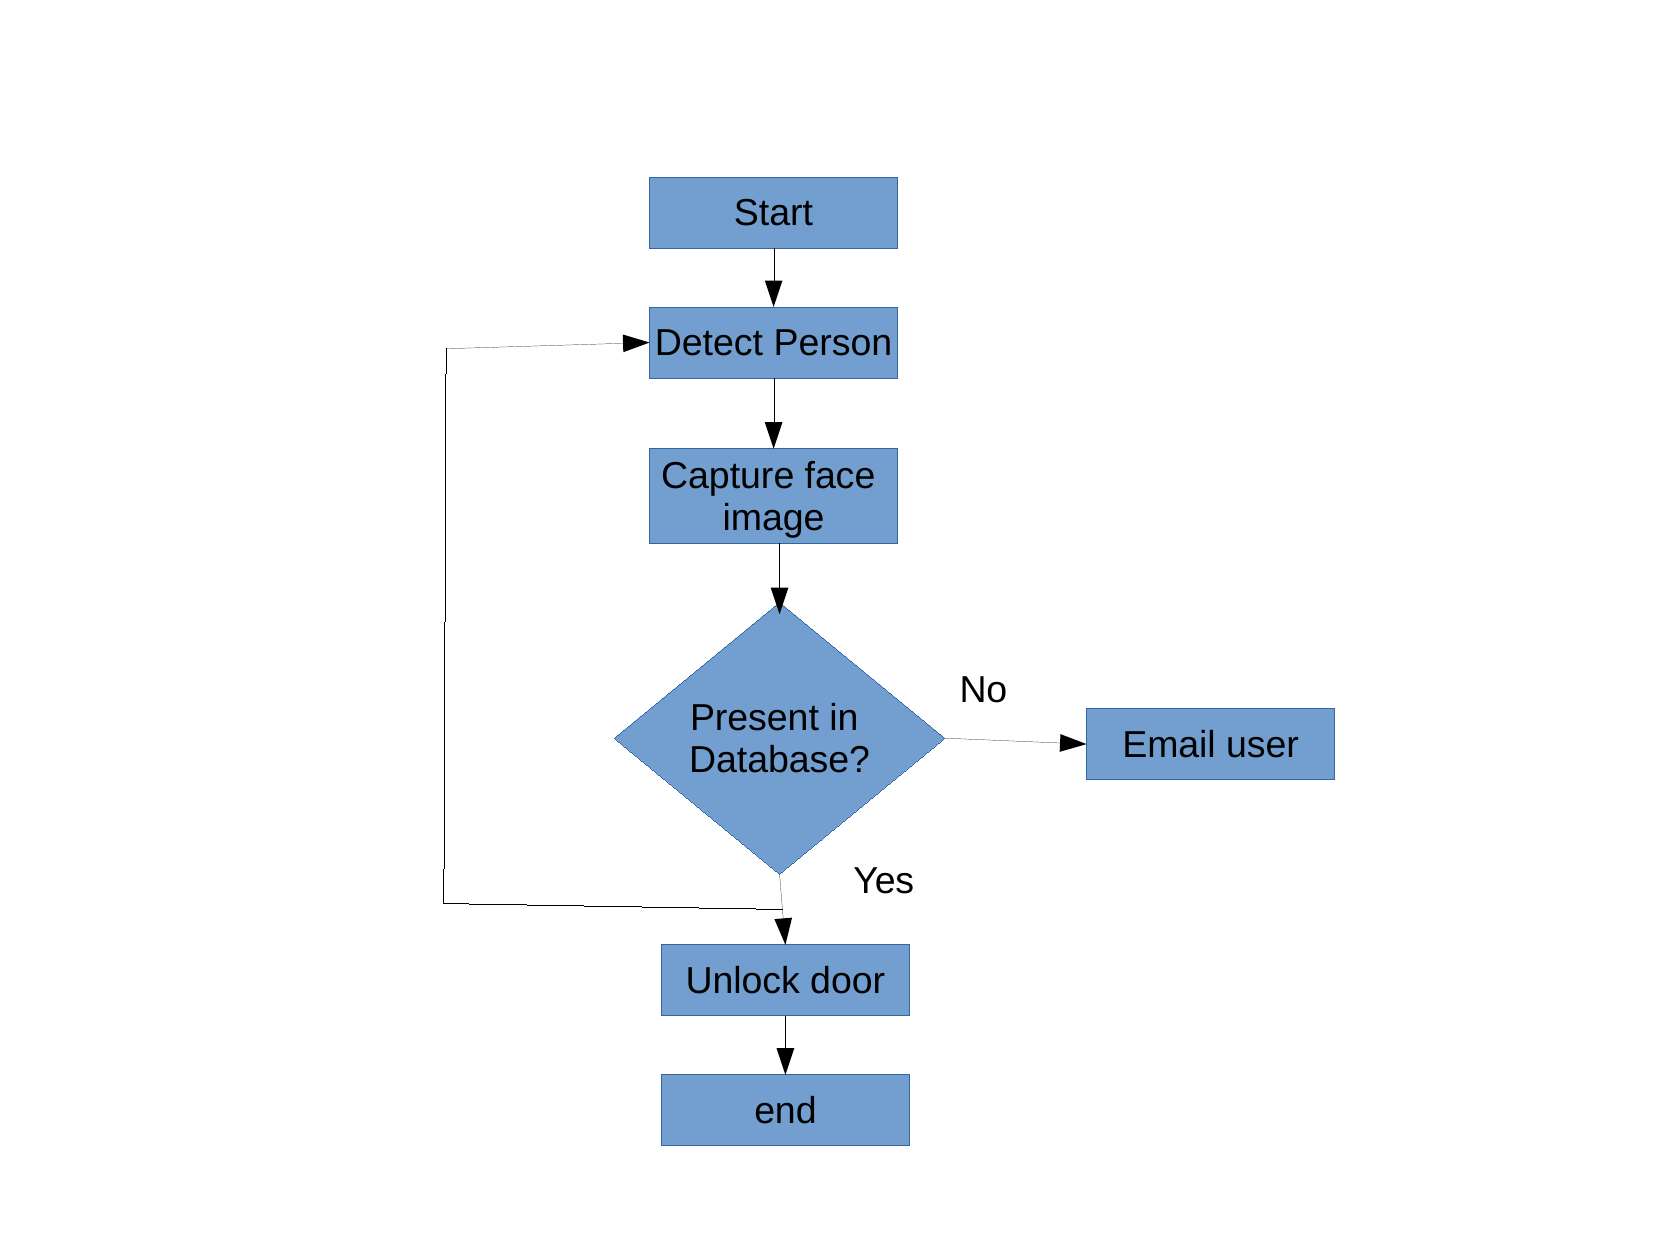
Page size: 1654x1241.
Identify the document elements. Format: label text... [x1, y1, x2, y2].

text_box Start [649, 177, 898, 249]
text_box Unlock door [661, 944, 910, 1016]
text_box end [661, 1074, 910, 1146]
text_box Detect Person [649, 307, 898, 379]
text_box Present in Database? [614, 605, 945, 874]
text_box Email user [1086, 708, 1335, 780]
text_box Capture face image [649, 448, 898, 544]
text_box Yes [838, 852, 934, 910]
text_box No [944, 661, 1040, 719]
